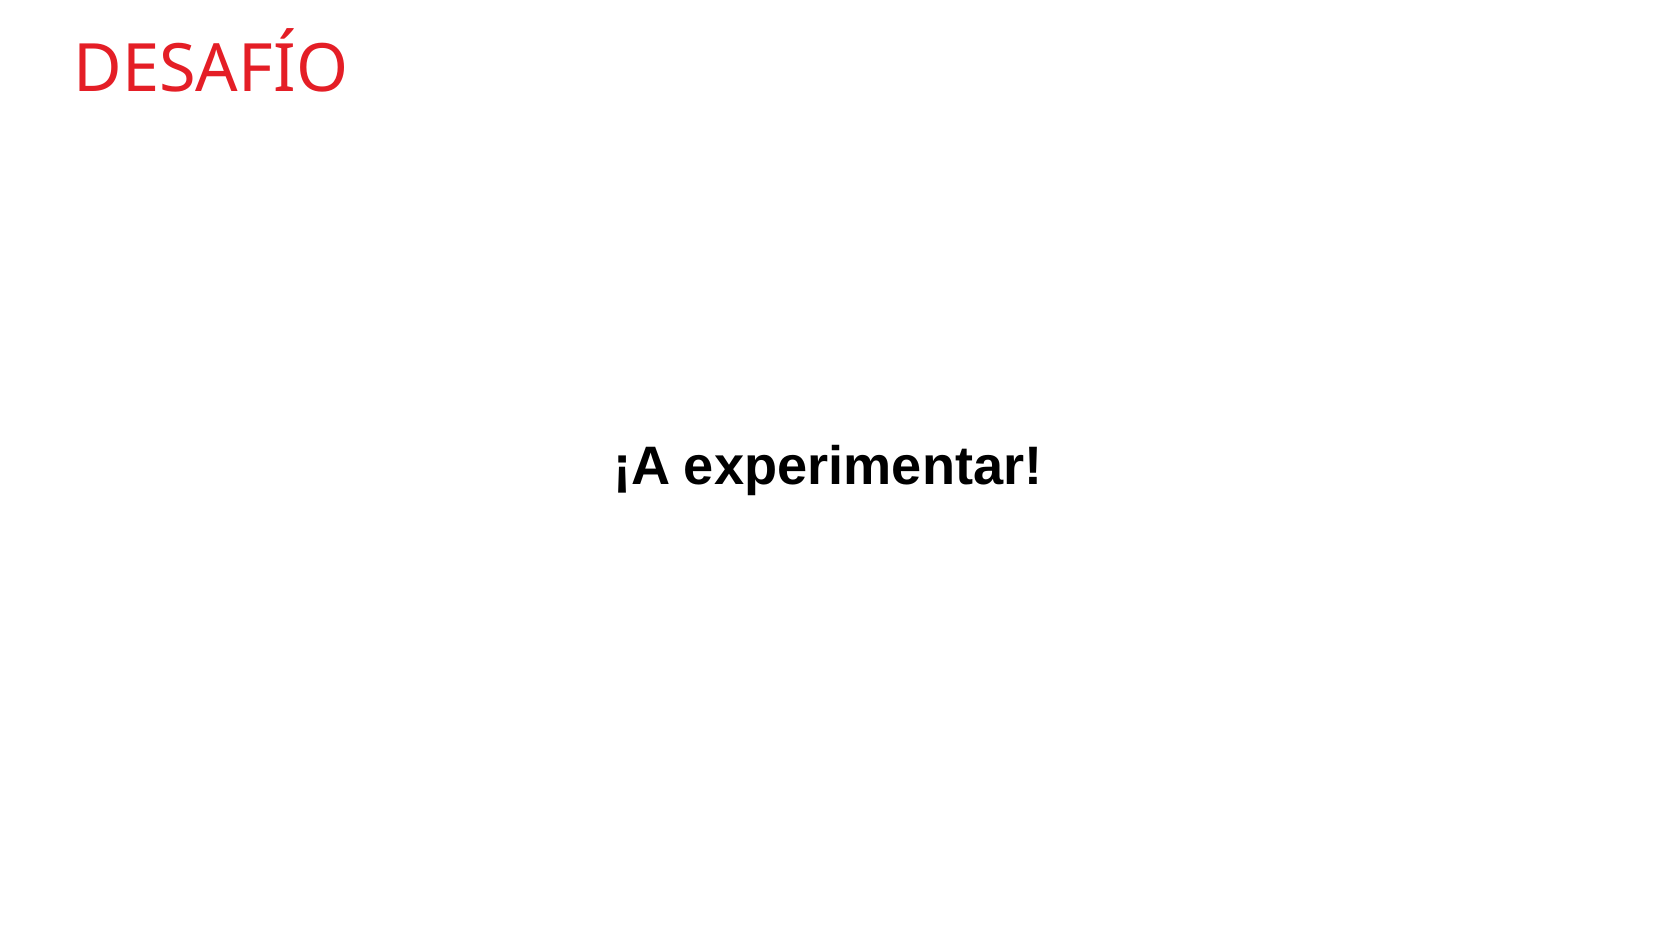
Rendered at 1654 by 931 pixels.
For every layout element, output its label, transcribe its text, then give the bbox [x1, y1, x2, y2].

text_box ¡A experimentar! [598, 427, 1058, 504]
title DESAFÍO [73, 12, 1347, 119]
